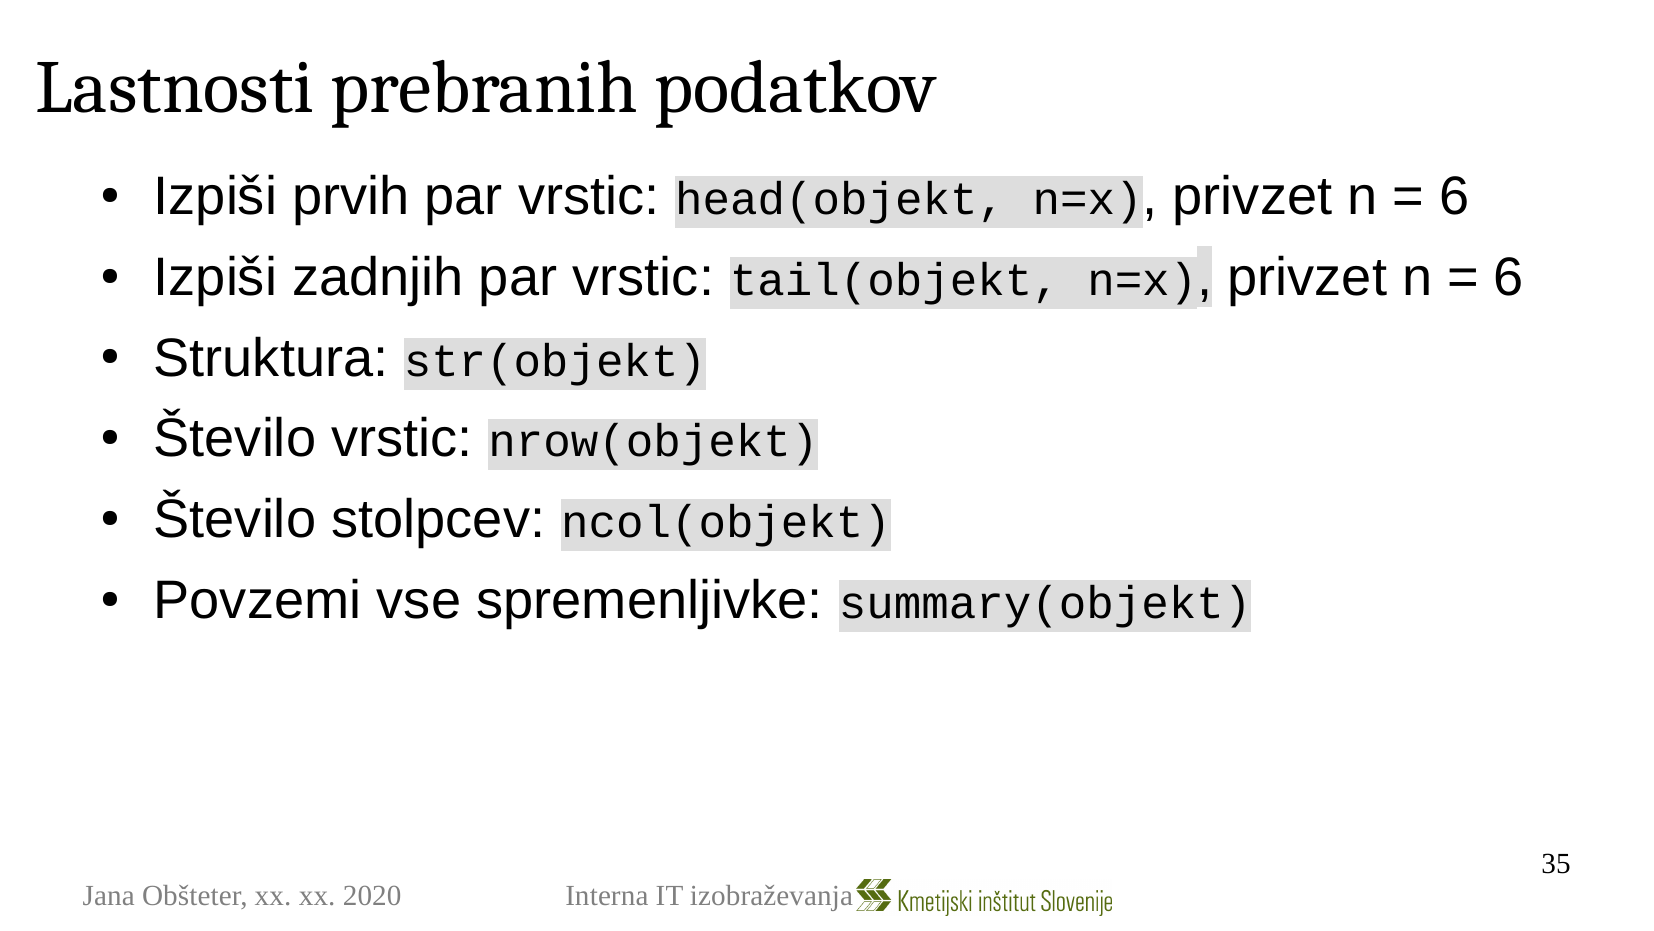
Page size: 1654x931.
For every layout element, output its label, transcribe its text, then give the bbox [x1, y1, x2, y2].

title Lastnosti prebranih podatkov [35, 21, 1524, 154]
picture [856, 879, 1112, 916]
list Izpiši prvih par vrstic: head(objekt, n=x), privzet n = 6 Izpiši zadnjih par vrstic: tail(objekt, n=x), privzet n = 6 Struktura: str(objekt) Število vrstic: nrow(objekt) Število stolpcev: ncol(objekt) Povzemi vse spremenljivke: summary(objekt) [82, 165, 1642, 827]
